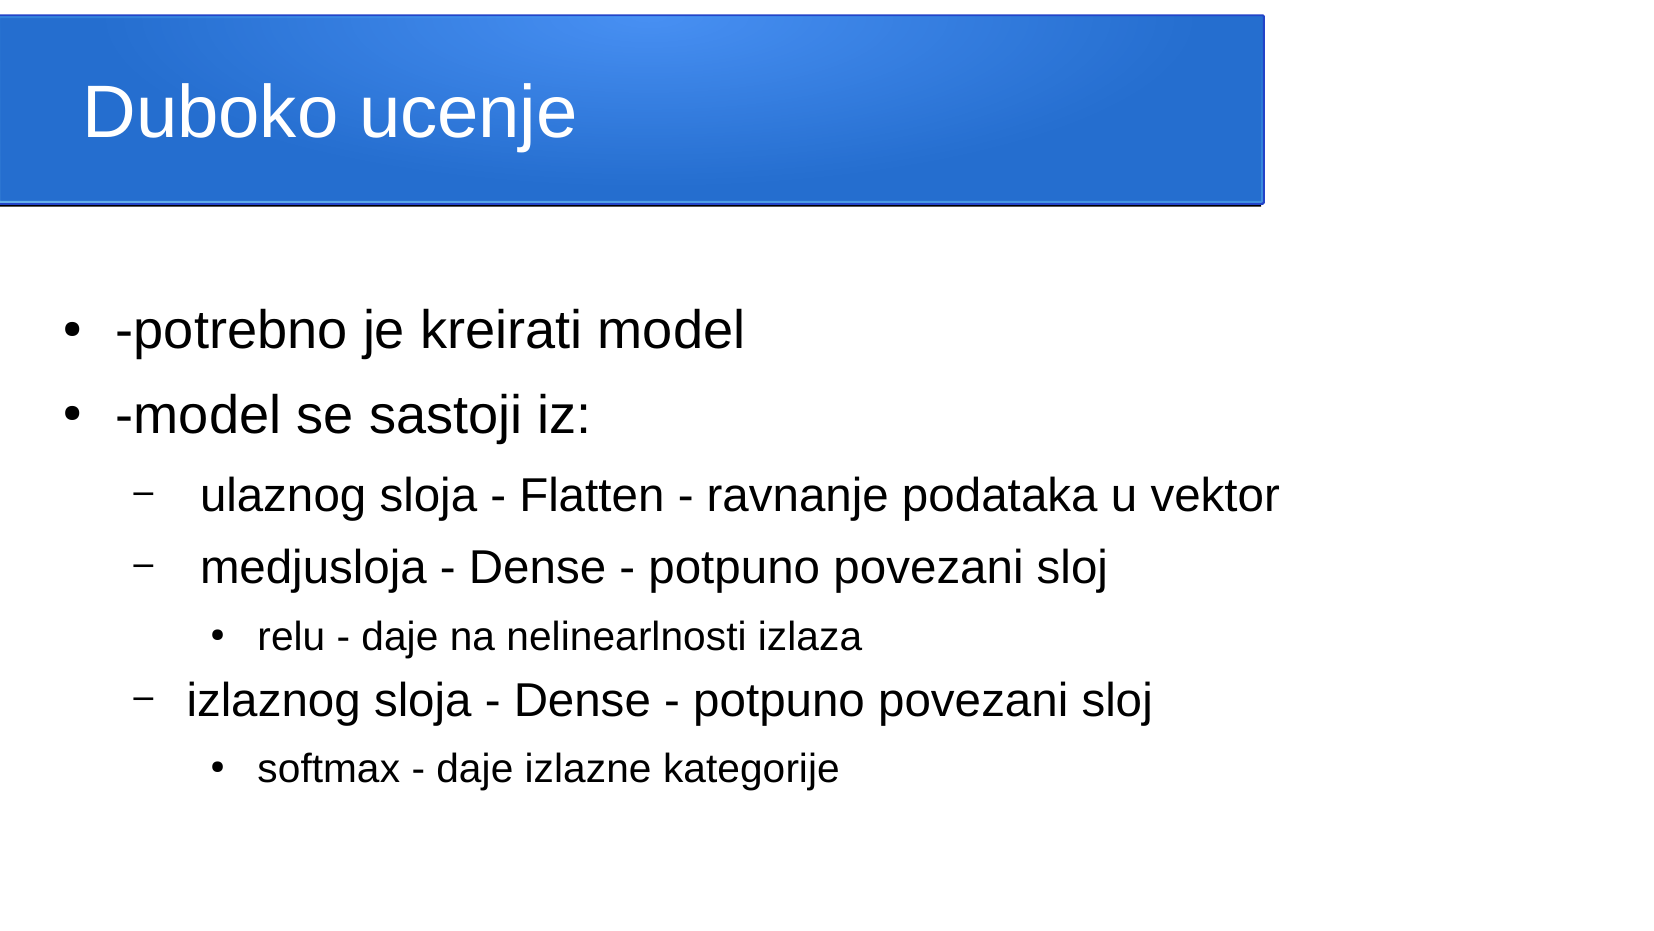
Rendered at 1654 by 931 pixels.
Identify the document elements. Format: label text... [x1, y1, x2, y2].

list -potrebno je kreirati model -model se sastoji iz: ulaznog sloja - Flatten - ravnanje podataka u vektor medjusloja - Dense - potpuno povezani sloj relu - daje na nelinearlnosti izlaza izlaznog sloja - Dense - potpuno povezani sloj softmax - daje izlazne kategorije [45, 300, 1534, 840]
title Duboko ucenje [82, 35, 1235, 189]
